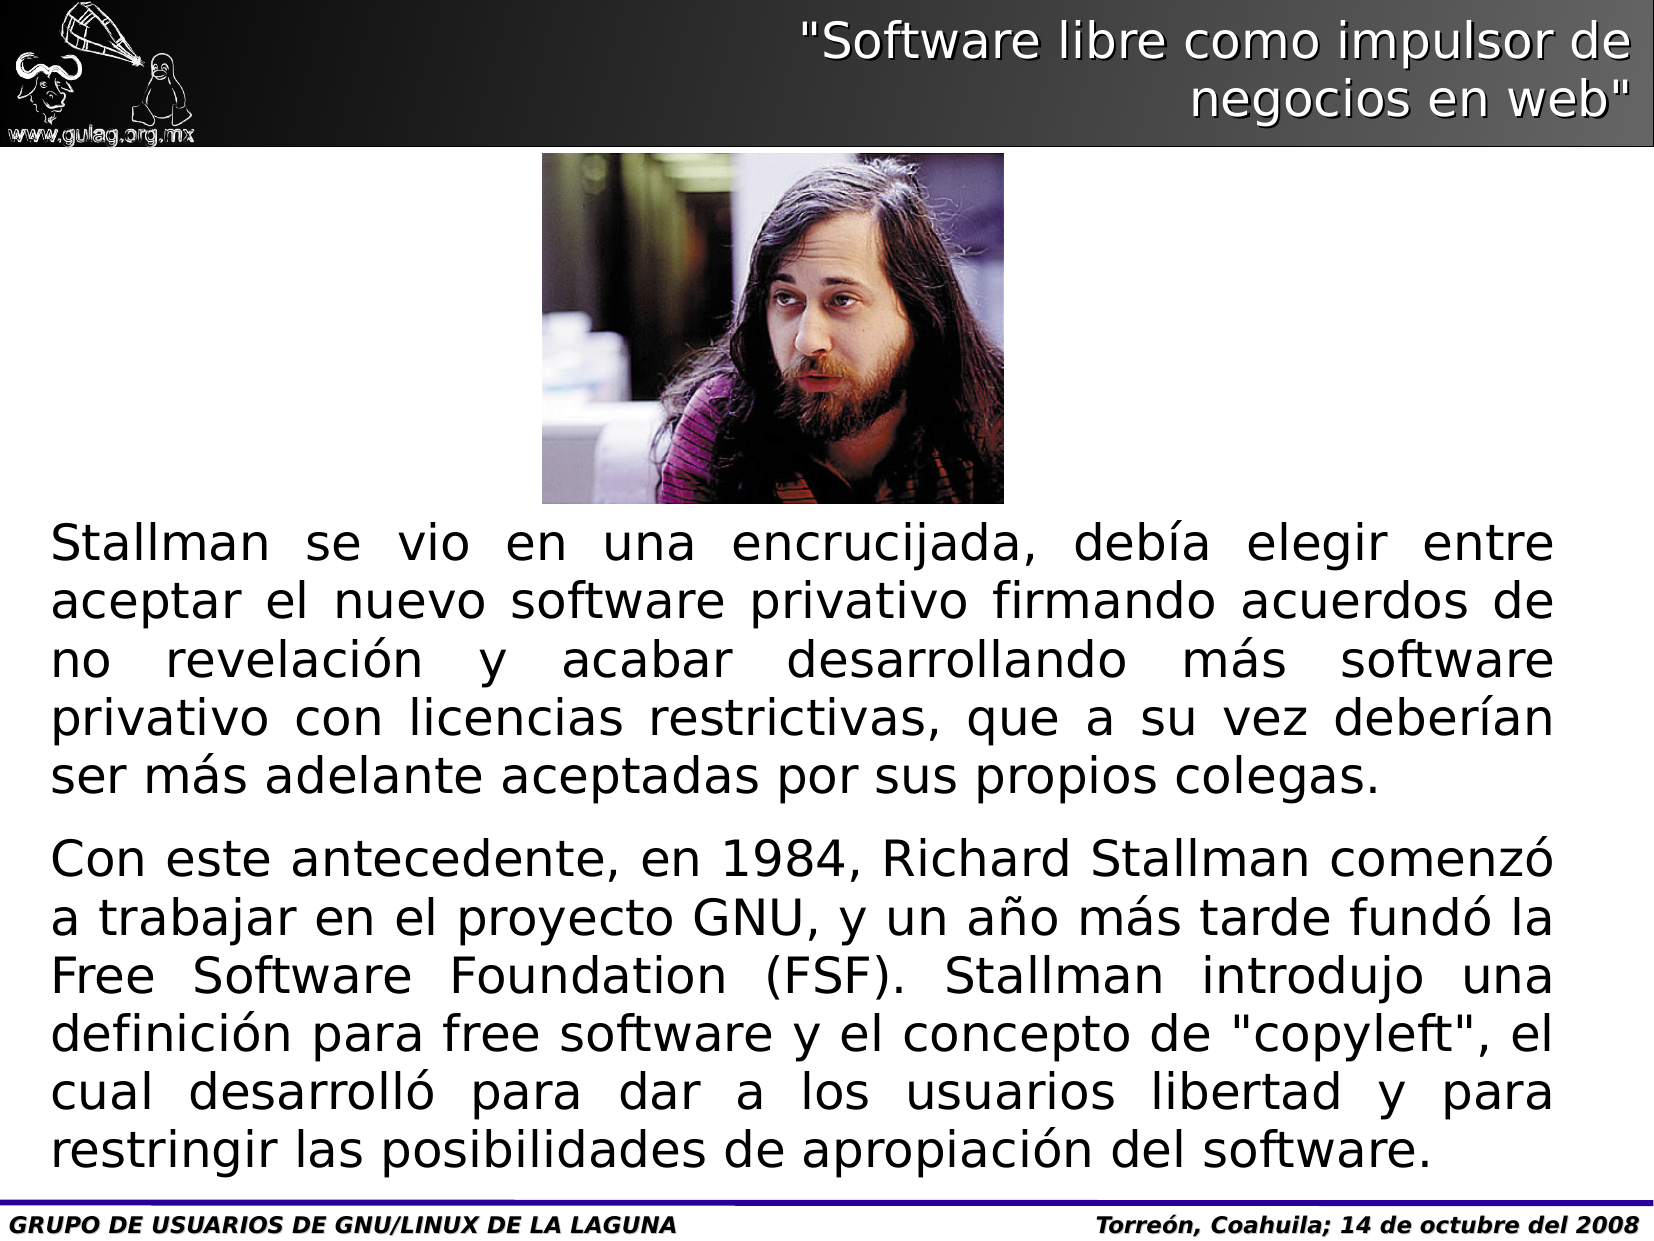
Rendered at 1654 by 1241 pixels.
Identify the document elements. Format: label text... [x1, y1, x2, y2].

text_box [0, 0, 5, 147]
picture [5, 0, 197, 148]
text_box Stallman se vio en una encrucijada, debía elegir entre aceptar el nuevo software privativo firmando acuerdos de no revelación y acabar desarrollando más software privativo con licencias restrictivas, que a su vez deberían ser más adelante aceptadas por sus propios colegas. Con este antecedente, en 1984, Richard Stallman comenzó a trabajar en el proyecto GNU, y un año más tarde fundó la Free Software Foundation (FSF). Stallman introdujo una definición para free software y el concepto de "copyleft", el cual desarrolló para dar a los usuarios libertad y para restringir las posibilidades de apropiación del software. [35, 506, 1571, 1188]
picture [542, 153, 1004, 504]
text_box [197, 0, 1654, 147]
text_box Torreón, Coahuila; 14 de octubre del 2008 [1080, 1204, 1654, 1241]
text_box GRUPO DE USUARIOS DE GNU/LINUX DE LA LAGUNA [0, 1204, 694, 1241]
text_box "Software libre como impulsor de negocios en web" [750, 4, 1648, 136]
